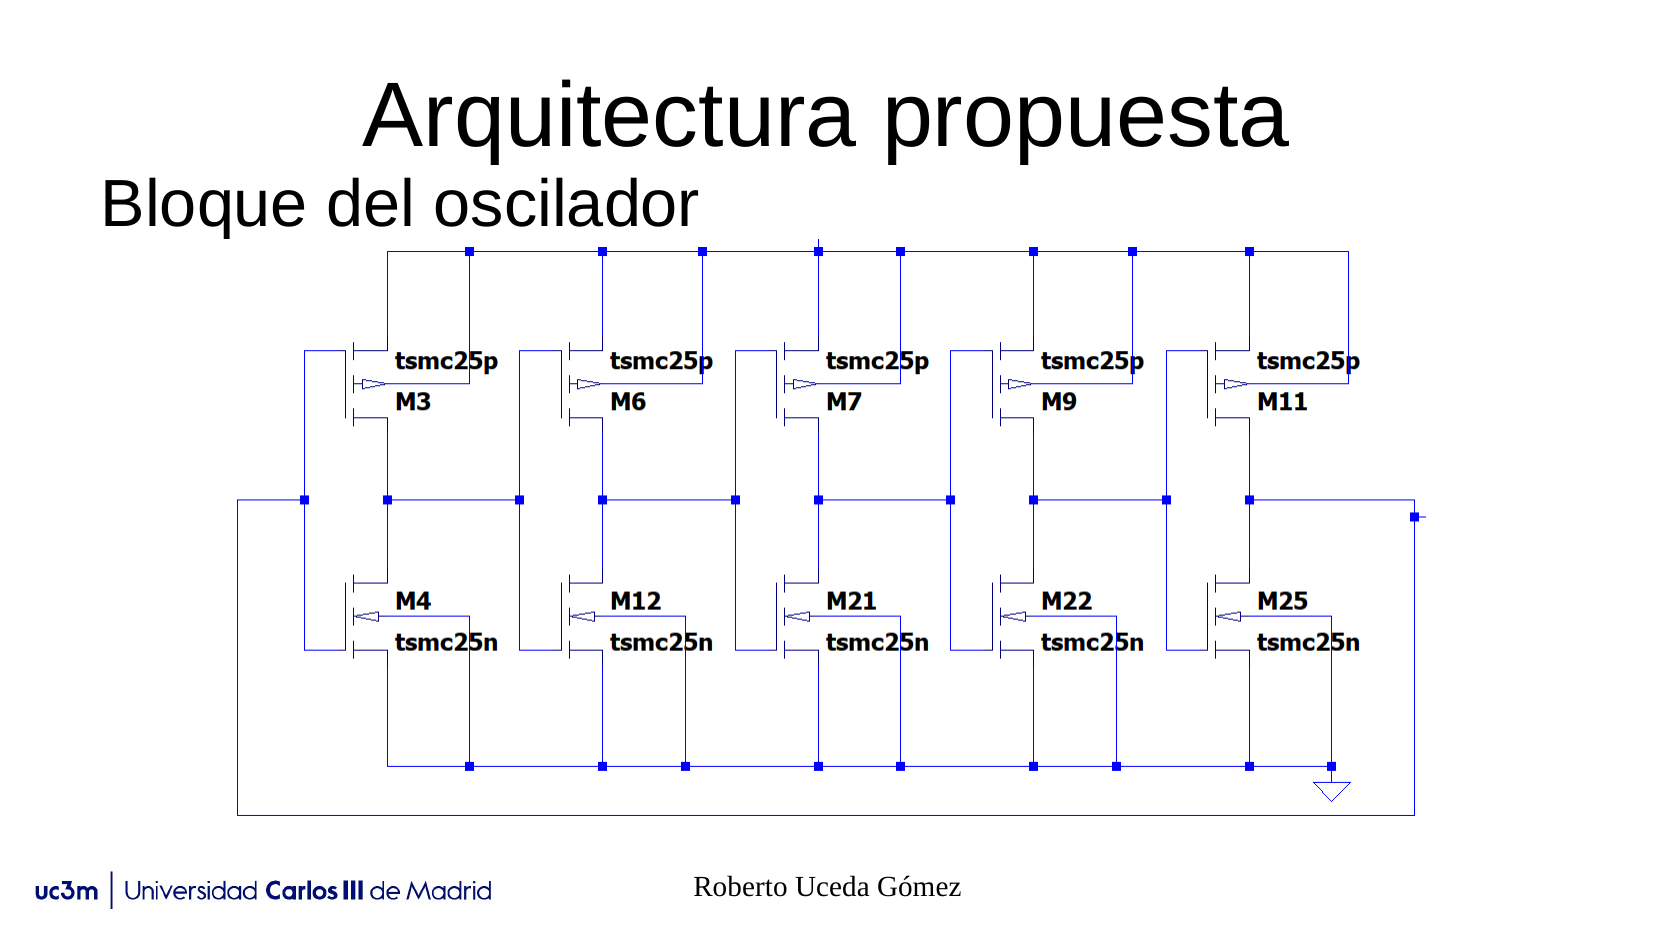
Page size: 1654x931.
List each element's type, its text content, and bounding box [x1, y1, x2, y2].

picture [15, 865, 511, 915]
list Bloque del oscilador [30, 165, 1519, 706]
title Arquitectura propuesta [82, 36, 1571, 193]
picture [210, 239, 1426, 836]
